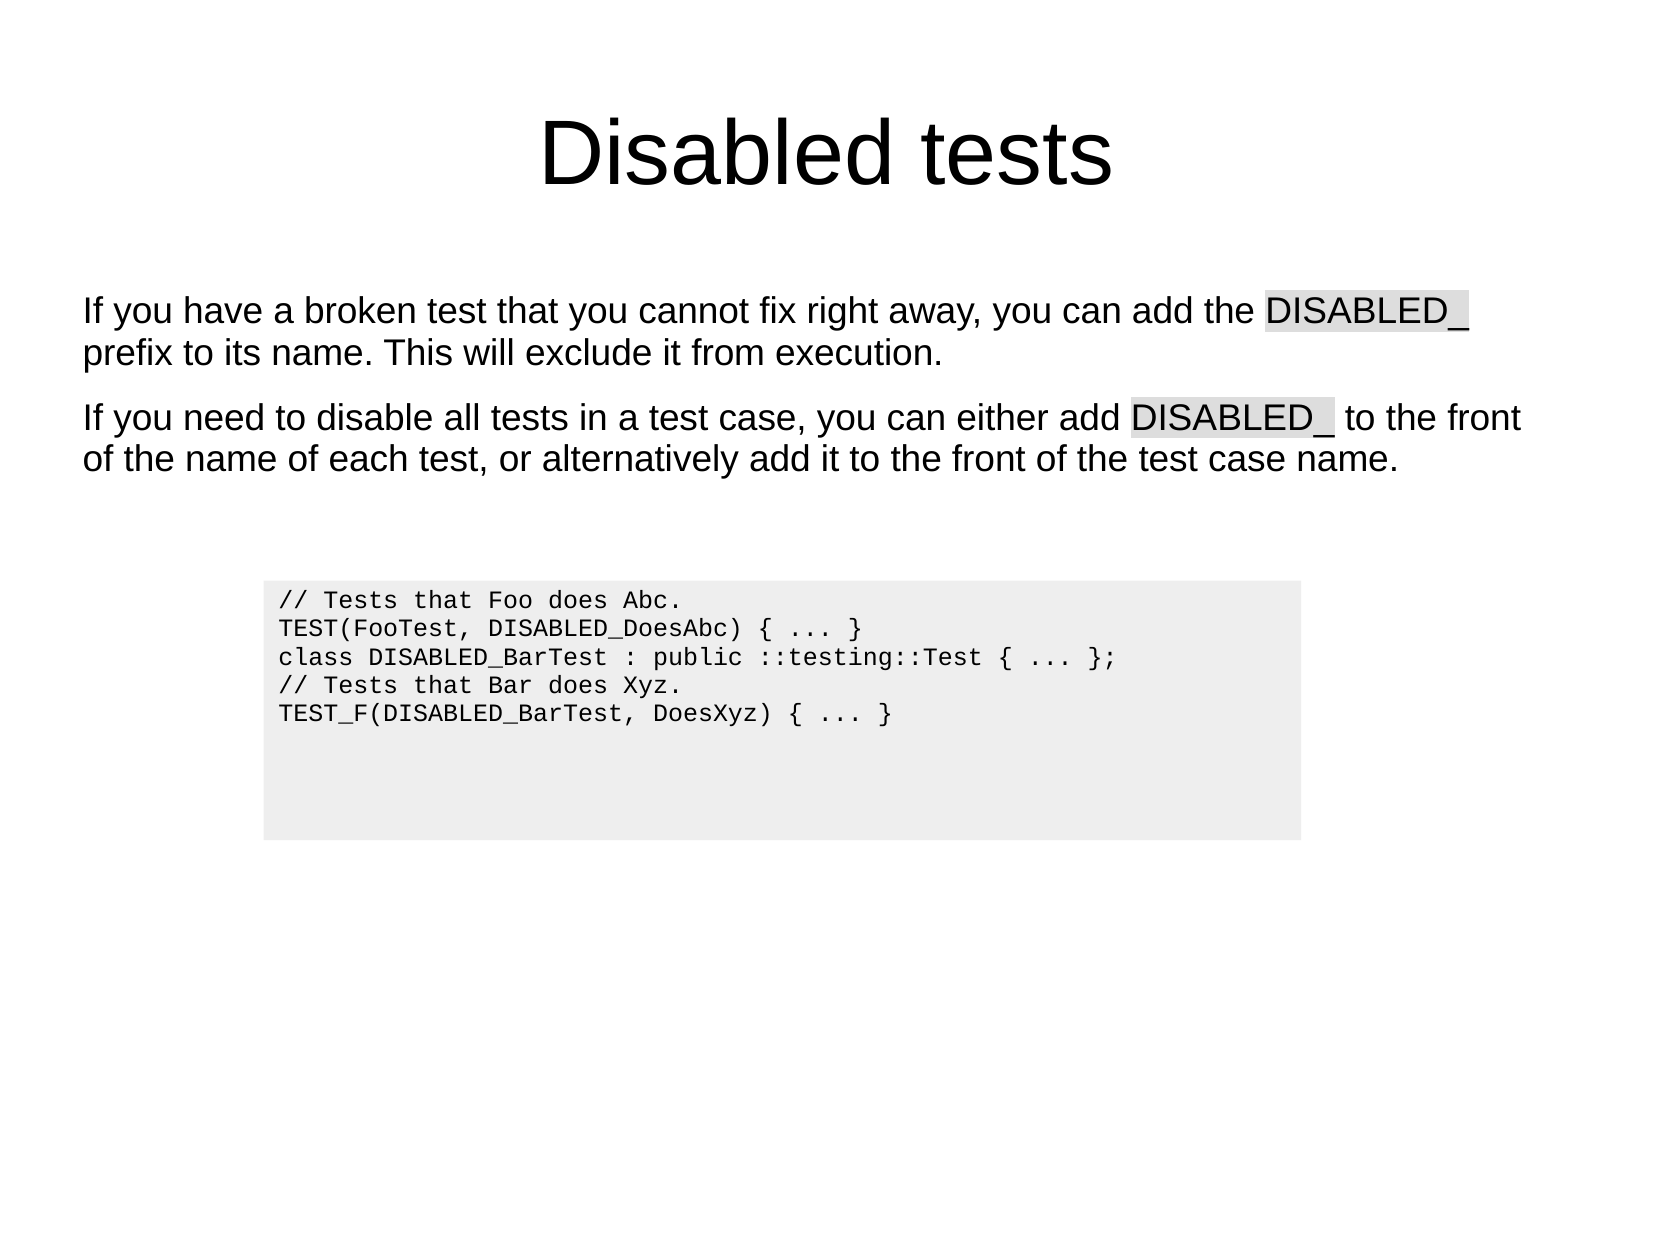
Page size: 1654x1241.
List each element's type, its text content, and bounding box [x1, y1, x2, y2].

text_box // Tests that Foo does Abc. TEST(FooTest, DISABLED_DoesAbc) { ... } class DISABLED_BarTest : public ::testing::Test { ... }; // Tests that Bar does Xyz. TEST_F(DISABLED_BarTest, DoesXyz) { ... } [263, 580, 1302, 841]
title Disabled tests [82, 49, 1571, 257]
list If you have a broken test that you cannot fix right away, you can add the DISABLED_ prefix to its name. This will exclude it from execution. If you need to disable all tests in a test case, you can either add DISABLED_ to the front of the name of each test, or alternatively add it to the front of the test case name. [82, 290, 1561, 511]
